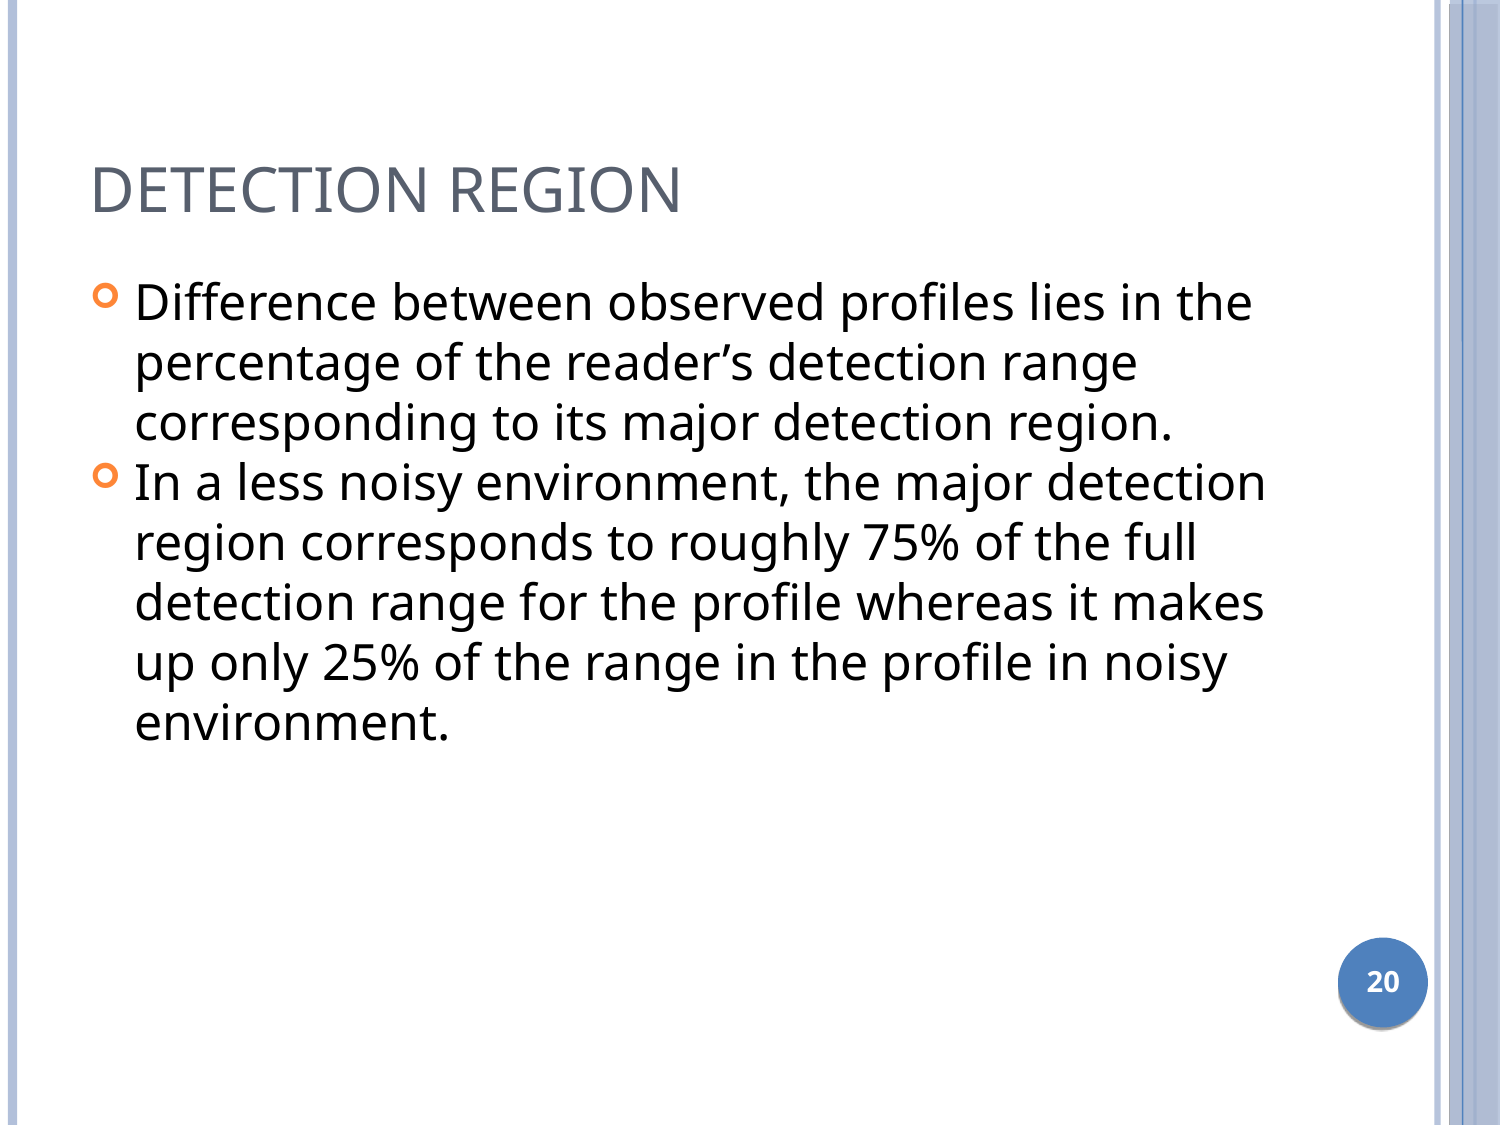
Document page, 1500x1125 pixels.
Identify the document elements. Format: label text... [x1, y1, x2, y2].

text_box Detection Region [74, 45, 1300, 233]
text_box <number> [1333, 940, 1434, 1027]
text_box Difference between observed profiles lies in the percentage of the reader’s detection range corresponding to its major detection region. In a less noisy environment, the major detection region corresponds to roughly 75% of the full detection range for the profile whereas it makes up only 25% of the range in the profile in noisy environment. [74, 262, 1300, 1062]
